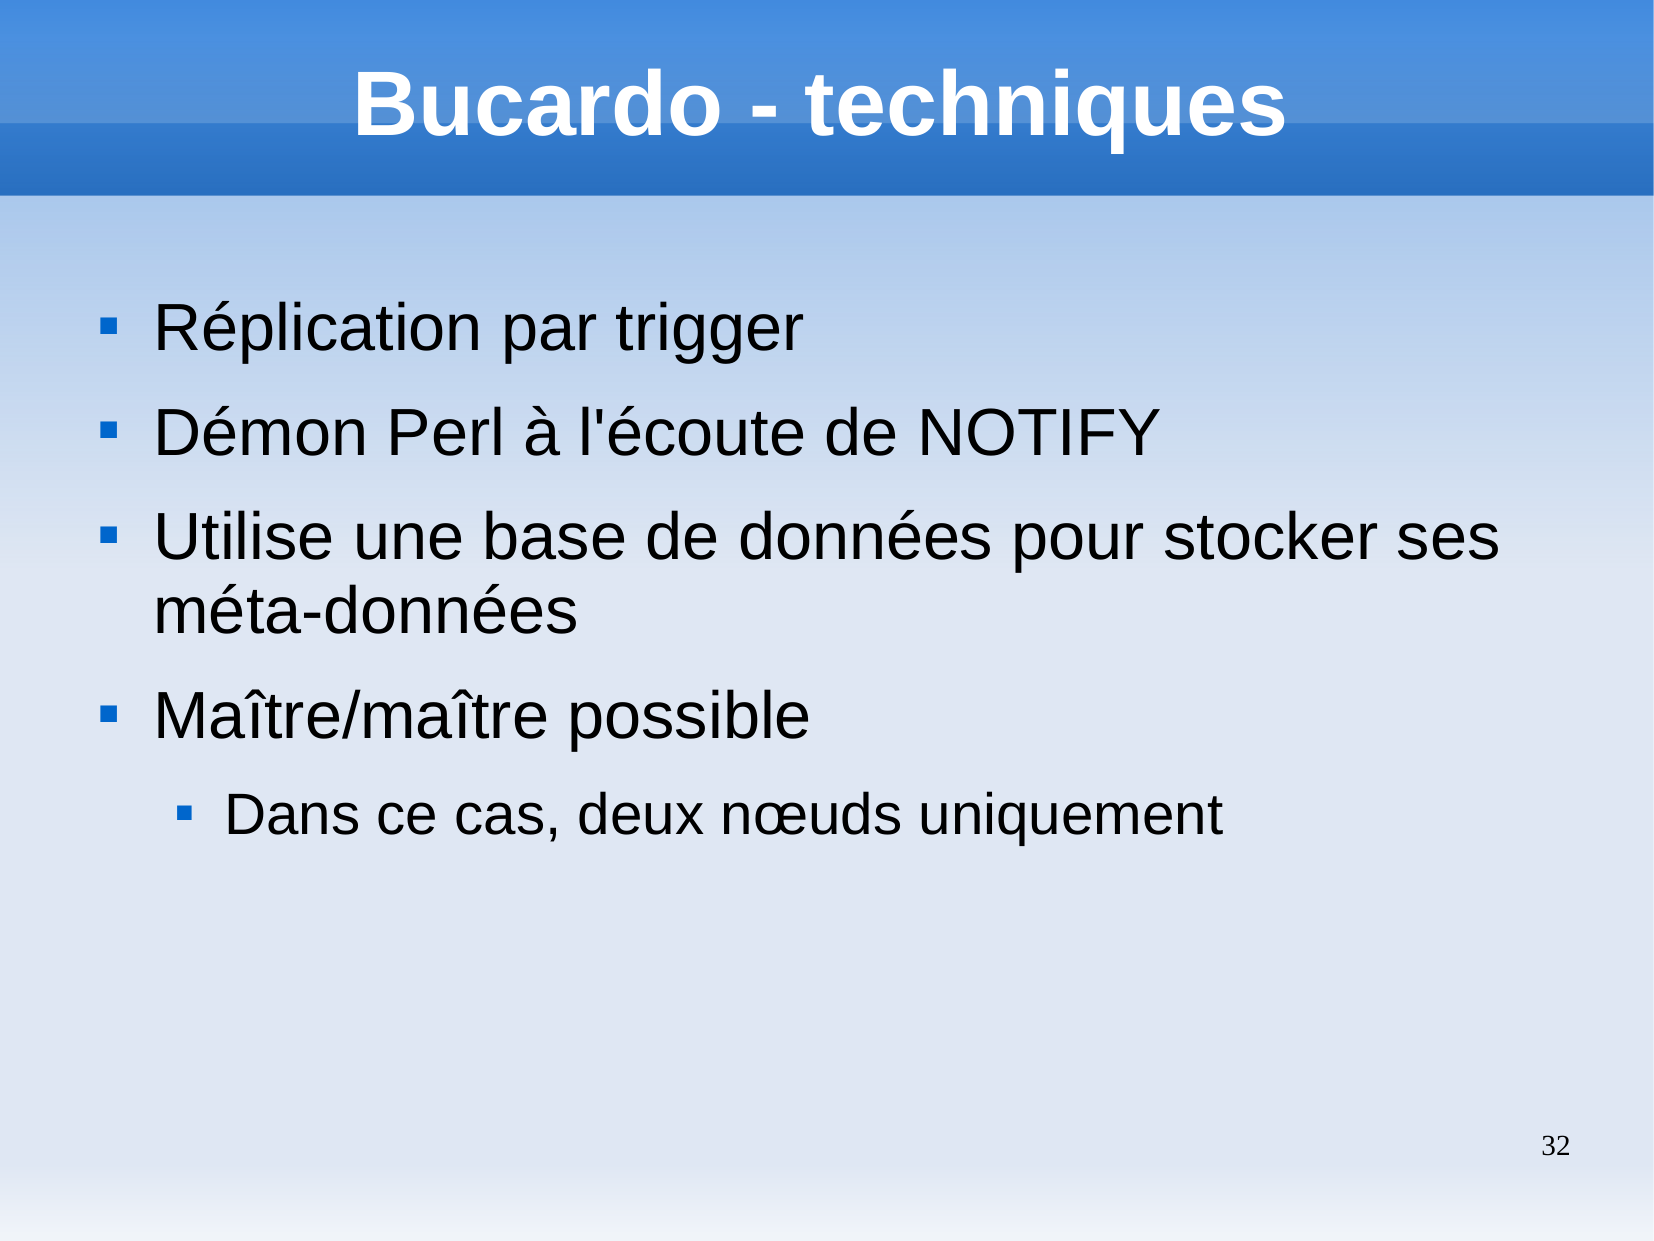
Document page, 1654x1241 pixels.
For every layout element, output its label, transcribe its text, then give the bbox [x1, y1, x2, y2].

picture [0, 0, 1654, 1241]
title Bucardo - techniques [76, 7, 1565, 200]
list Réplication par trigger Démon Perl à l'écoute de NOTIFY Utilise une base de données pour stocker ses méta-données Maître/maître possible Dans ce cas, deux nœuds uniquement [82, 290, 1571, 1094]
